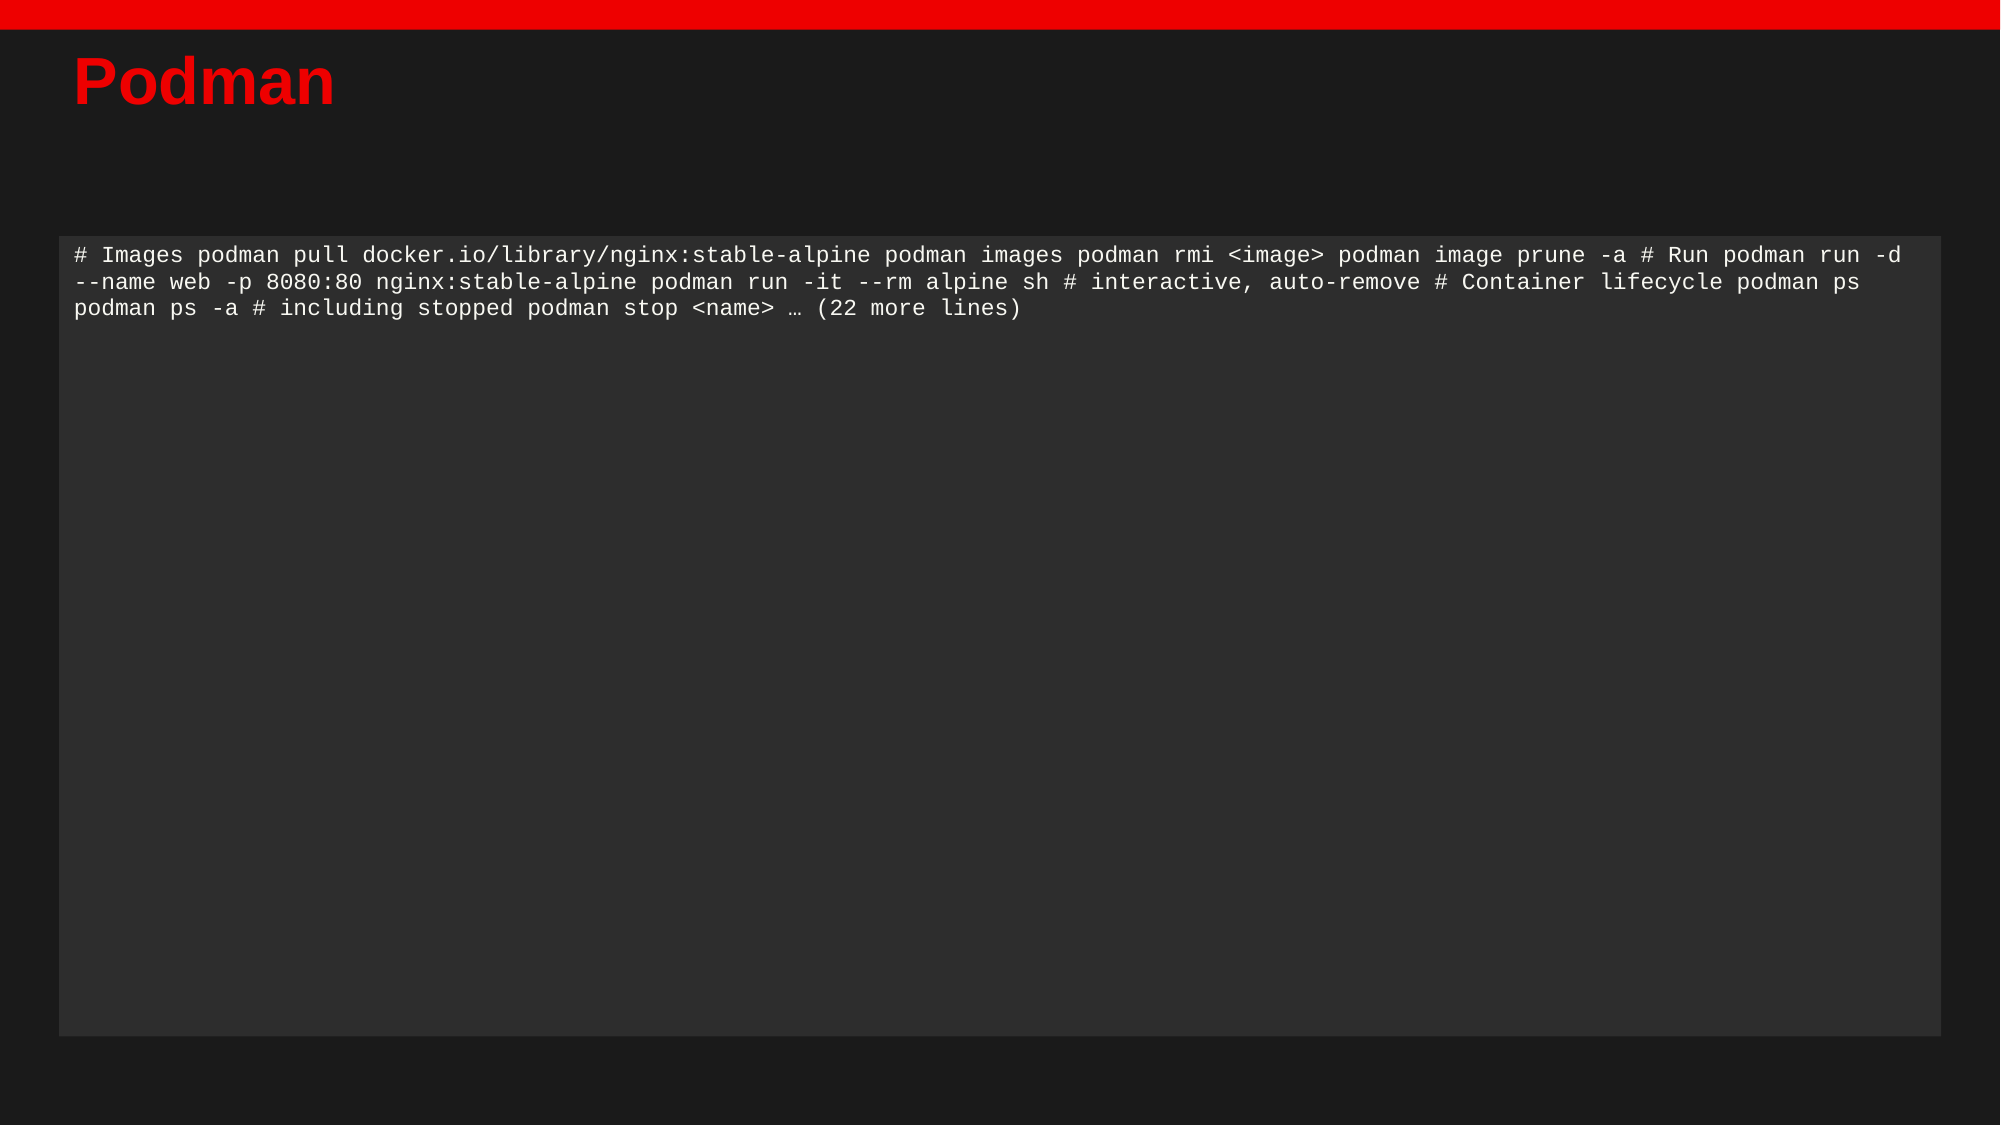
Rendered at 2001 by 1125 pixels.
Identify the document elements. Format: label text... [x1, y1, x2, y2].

text_box # Images podman pull docker.io/library/nginx:stable-alpine podman images podman rmi <image> podman image prune -a # Run podman run -d --name web -p 8080:80 nginx:stable-alpine podman run -it --rm alpine sh # interactive, auto-remove # Container lifecycle podman ps podman ps -a # including stopped podman stop <name> … (22 more lines) [59, 236, 1942, 1037]
text_box Podman [59, 36, 1942, 208]
text_box [0, 0, 2001, 30]
